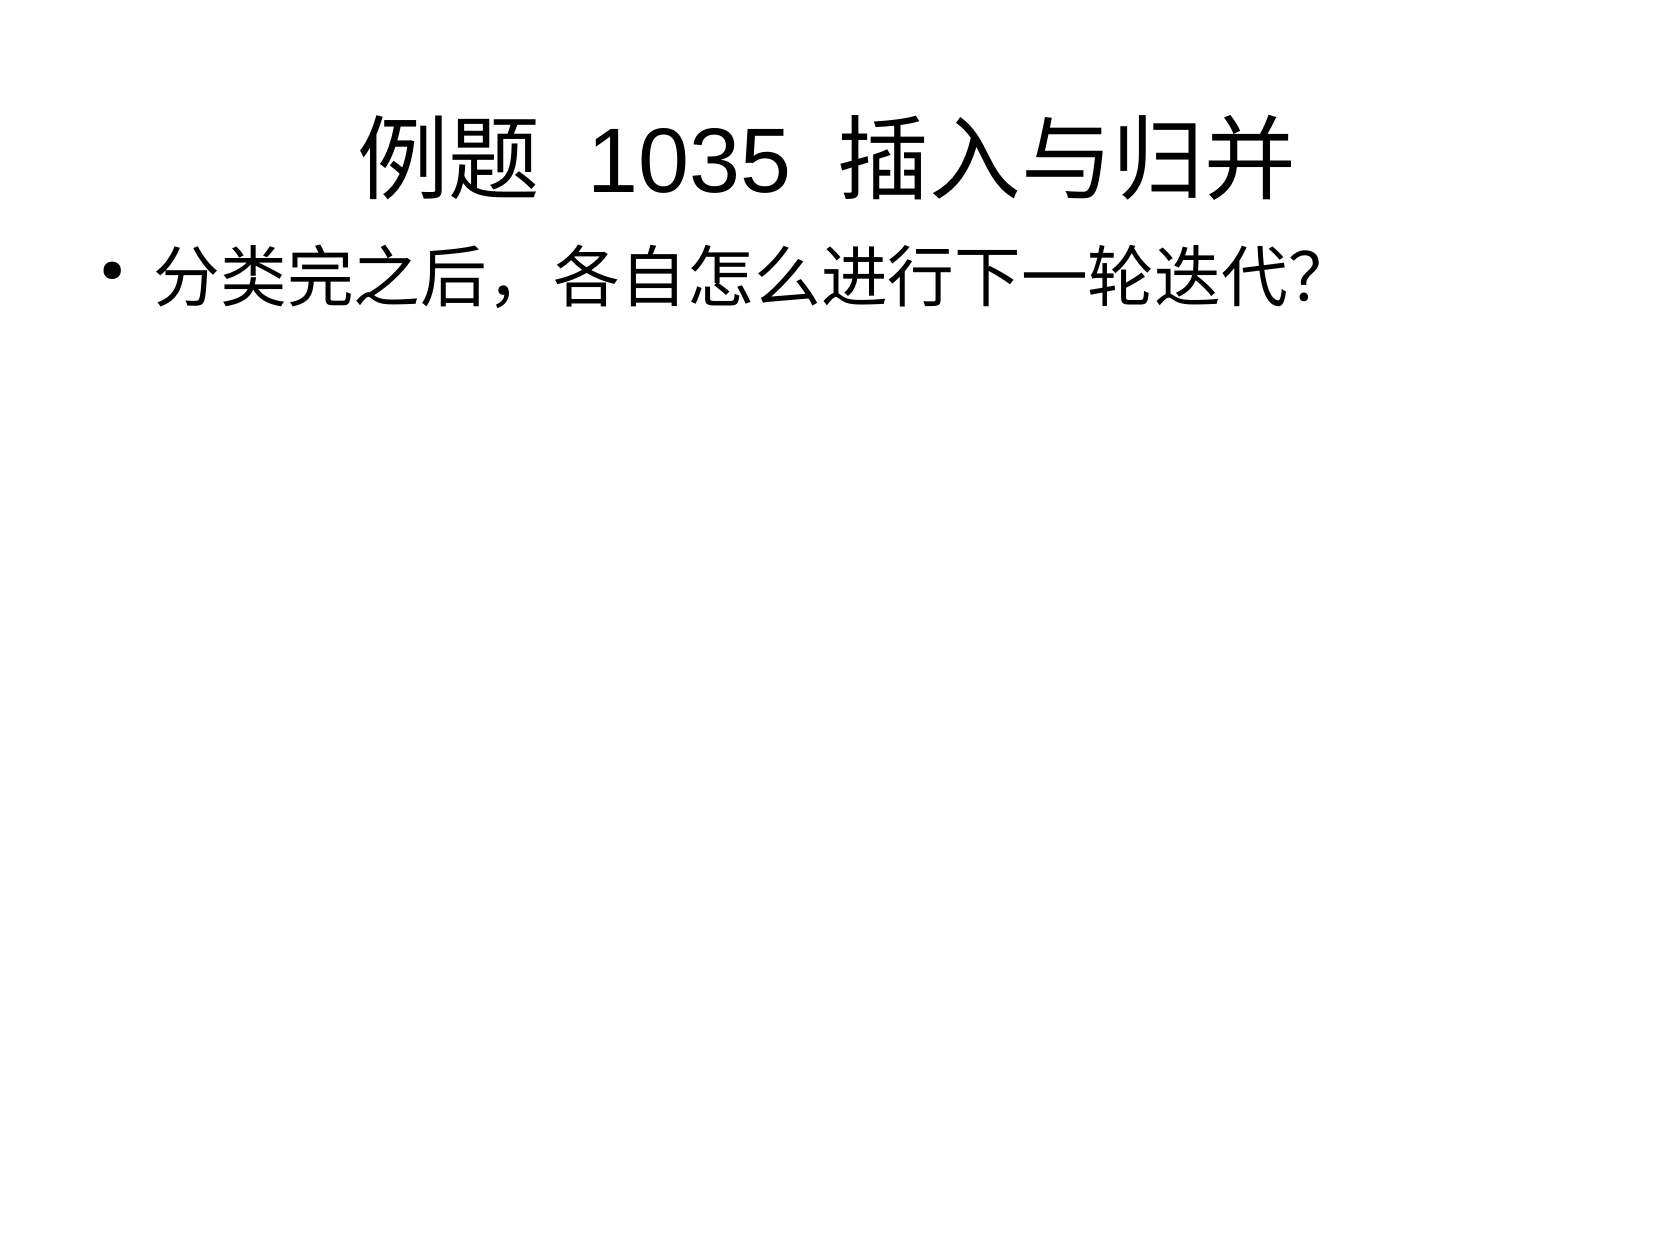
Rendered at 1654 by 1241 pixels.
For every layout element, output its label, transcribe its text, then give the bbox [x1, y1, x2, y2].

title 例题 1035 插入与归并 [82, 49, 1571, 224]
list 分类完之后，各自怎么进行下一轮迭代？ [82, 224, 1571, 1205]
